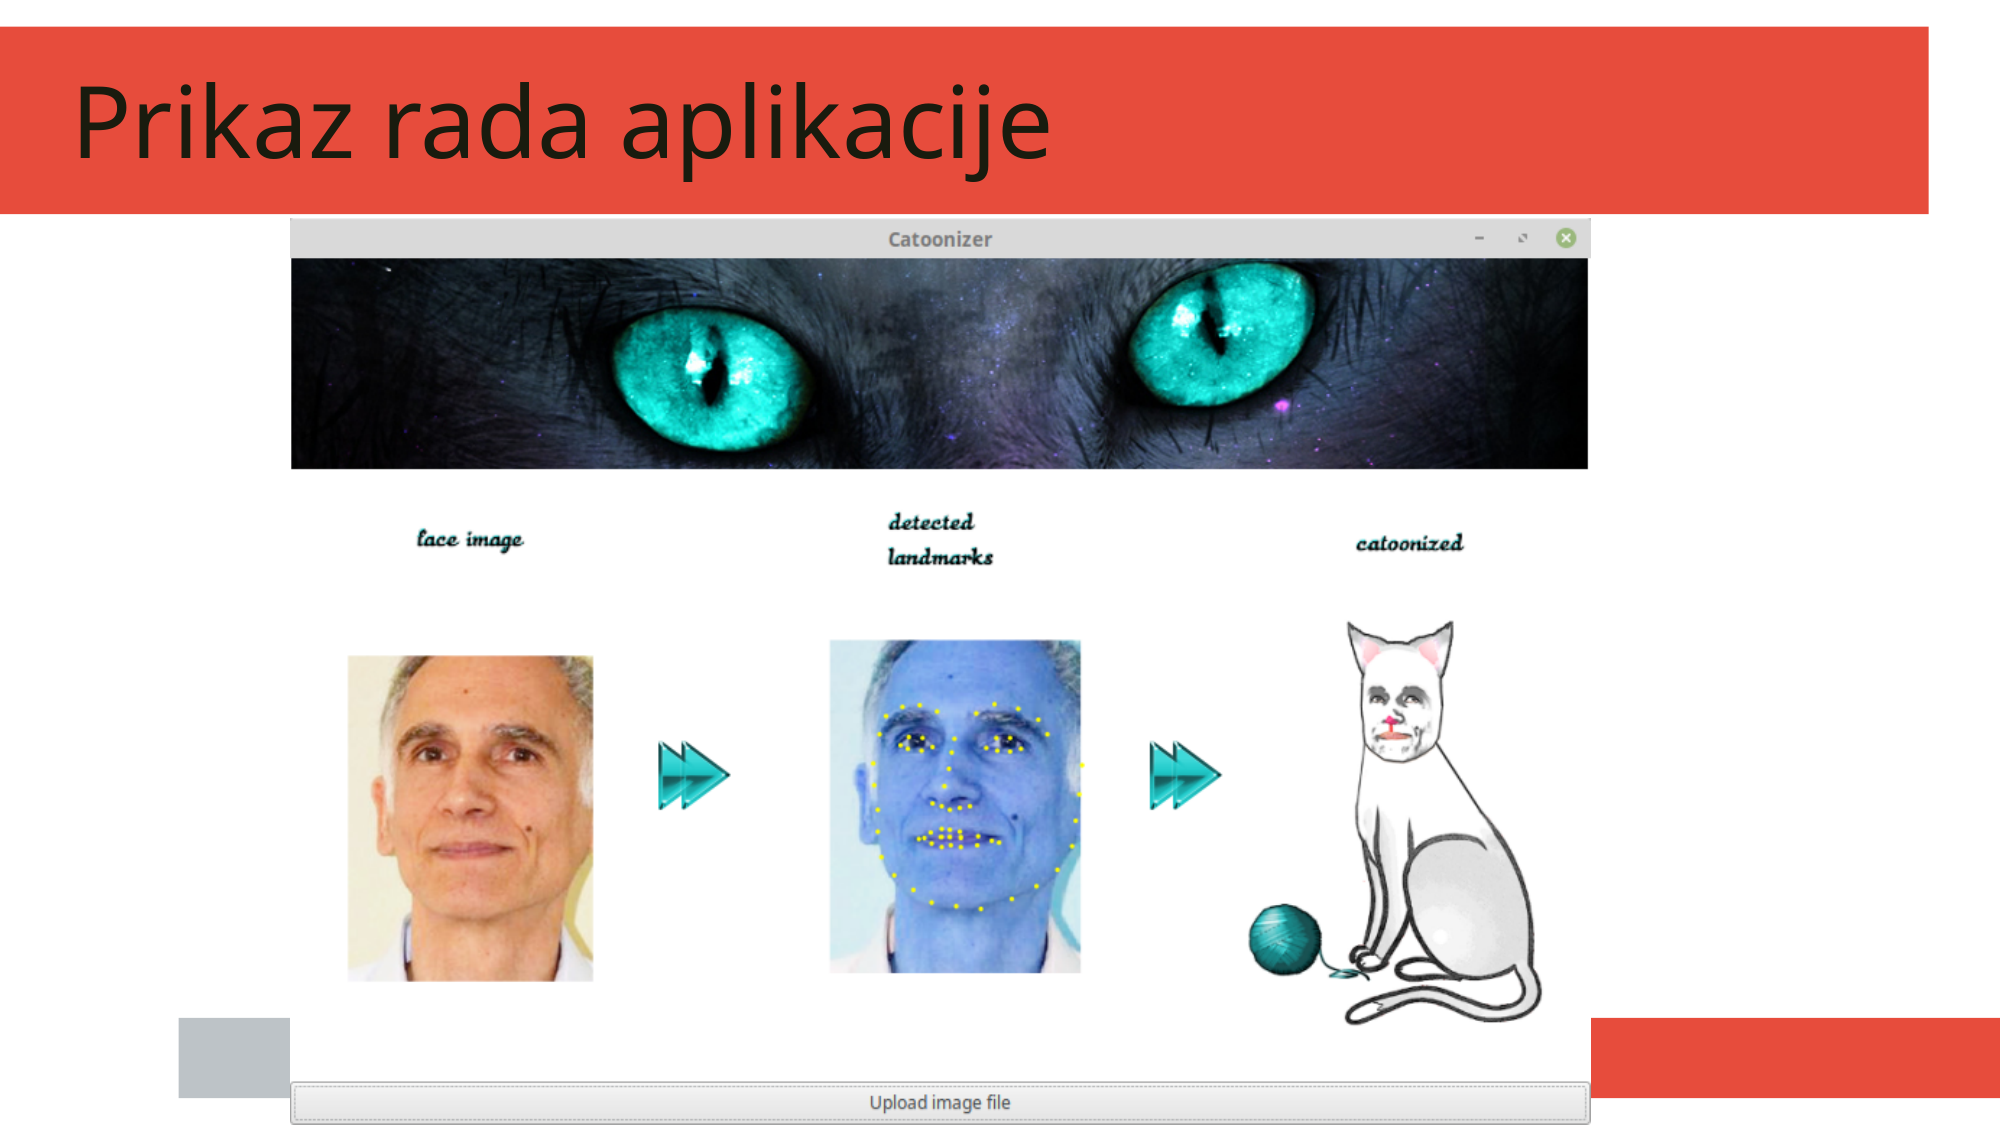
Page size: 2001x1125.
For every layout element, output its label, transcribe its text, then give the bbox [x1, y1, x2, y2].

title Prikaz rada aplikacije [71, 53, 1929, 188]
picture [290, 218, 1591, 1125]
